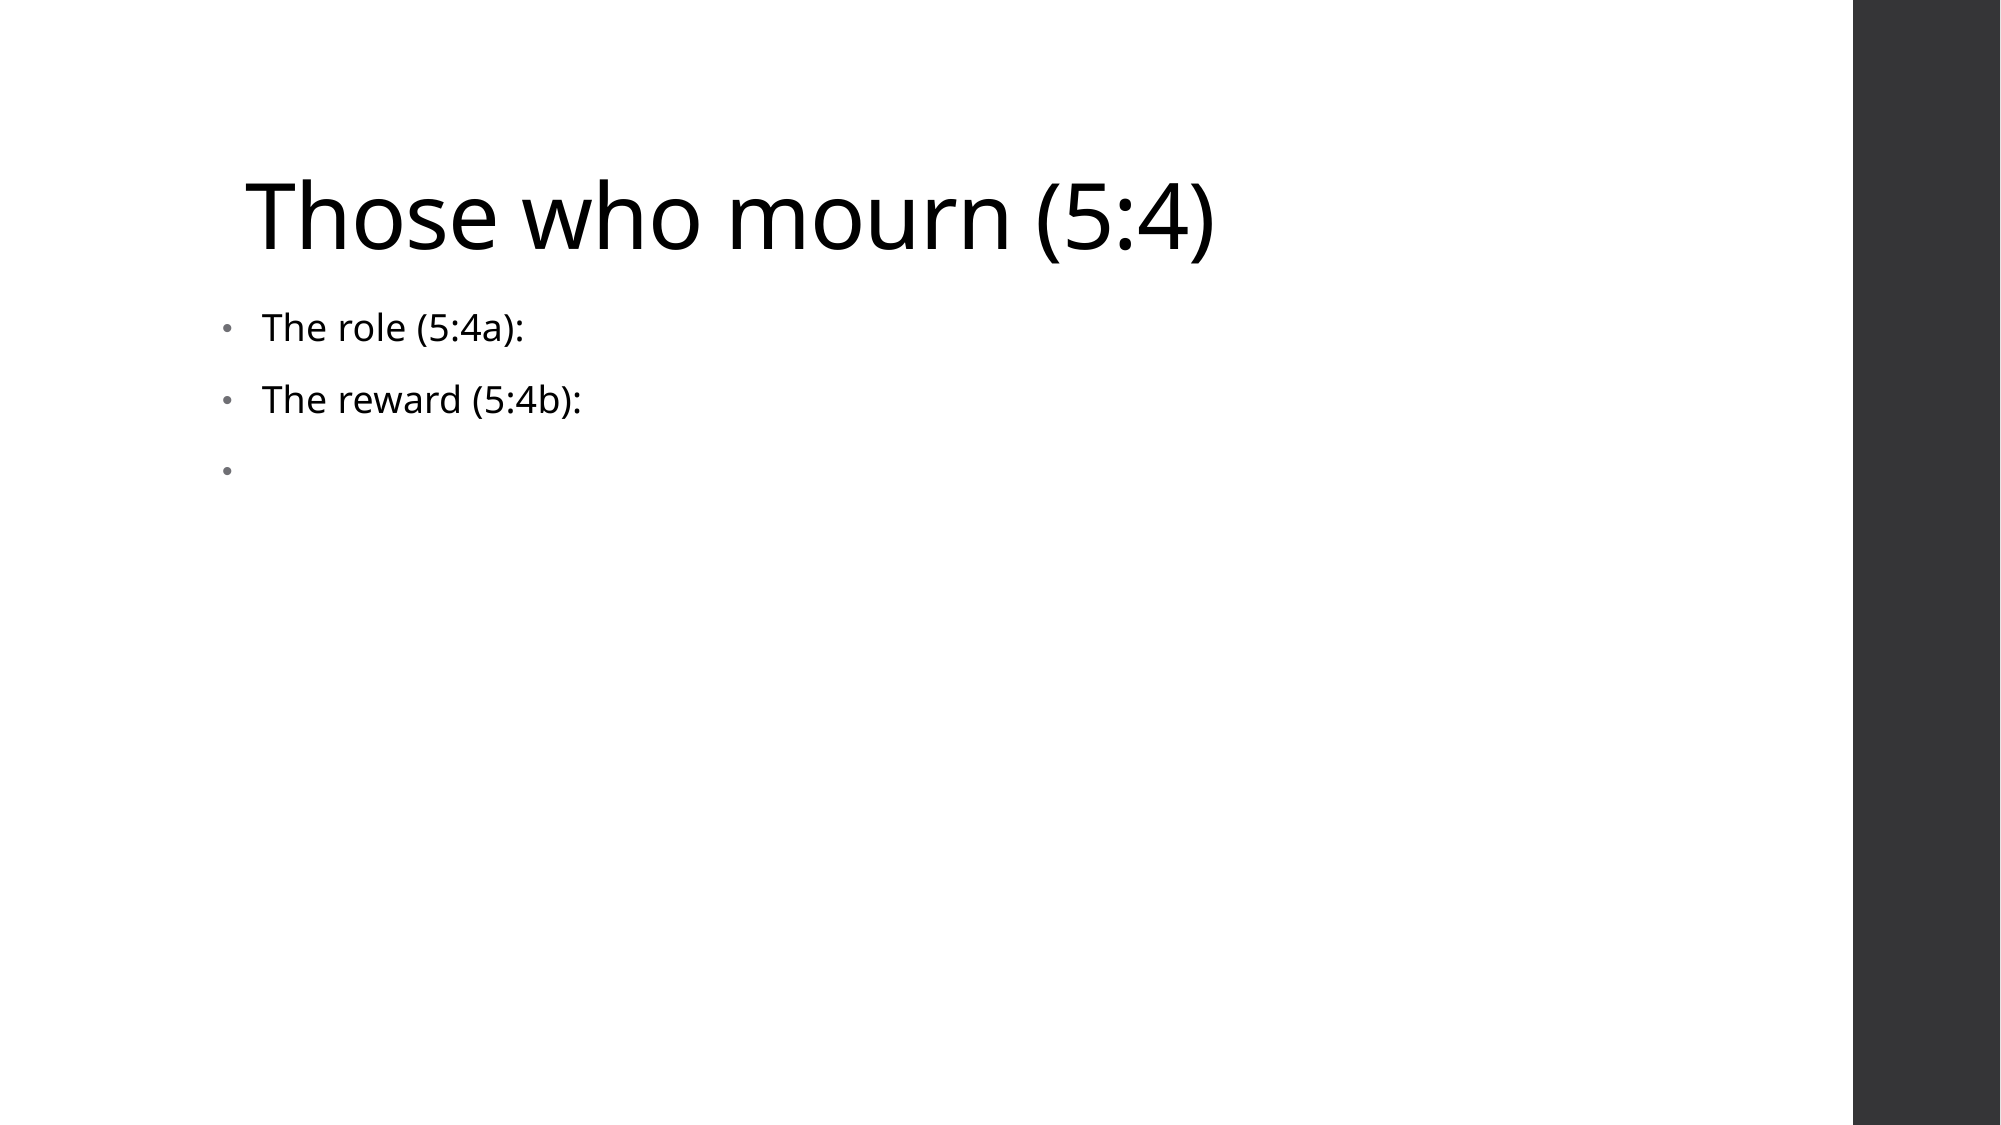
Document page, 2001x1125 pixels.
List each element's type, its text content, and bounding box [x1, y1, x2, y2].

title Those who mourn (5:4) [206, 60, 1797, 278]
list The role (5:4a): The reward (5:4b): [206, 299, 1617, 1014]
